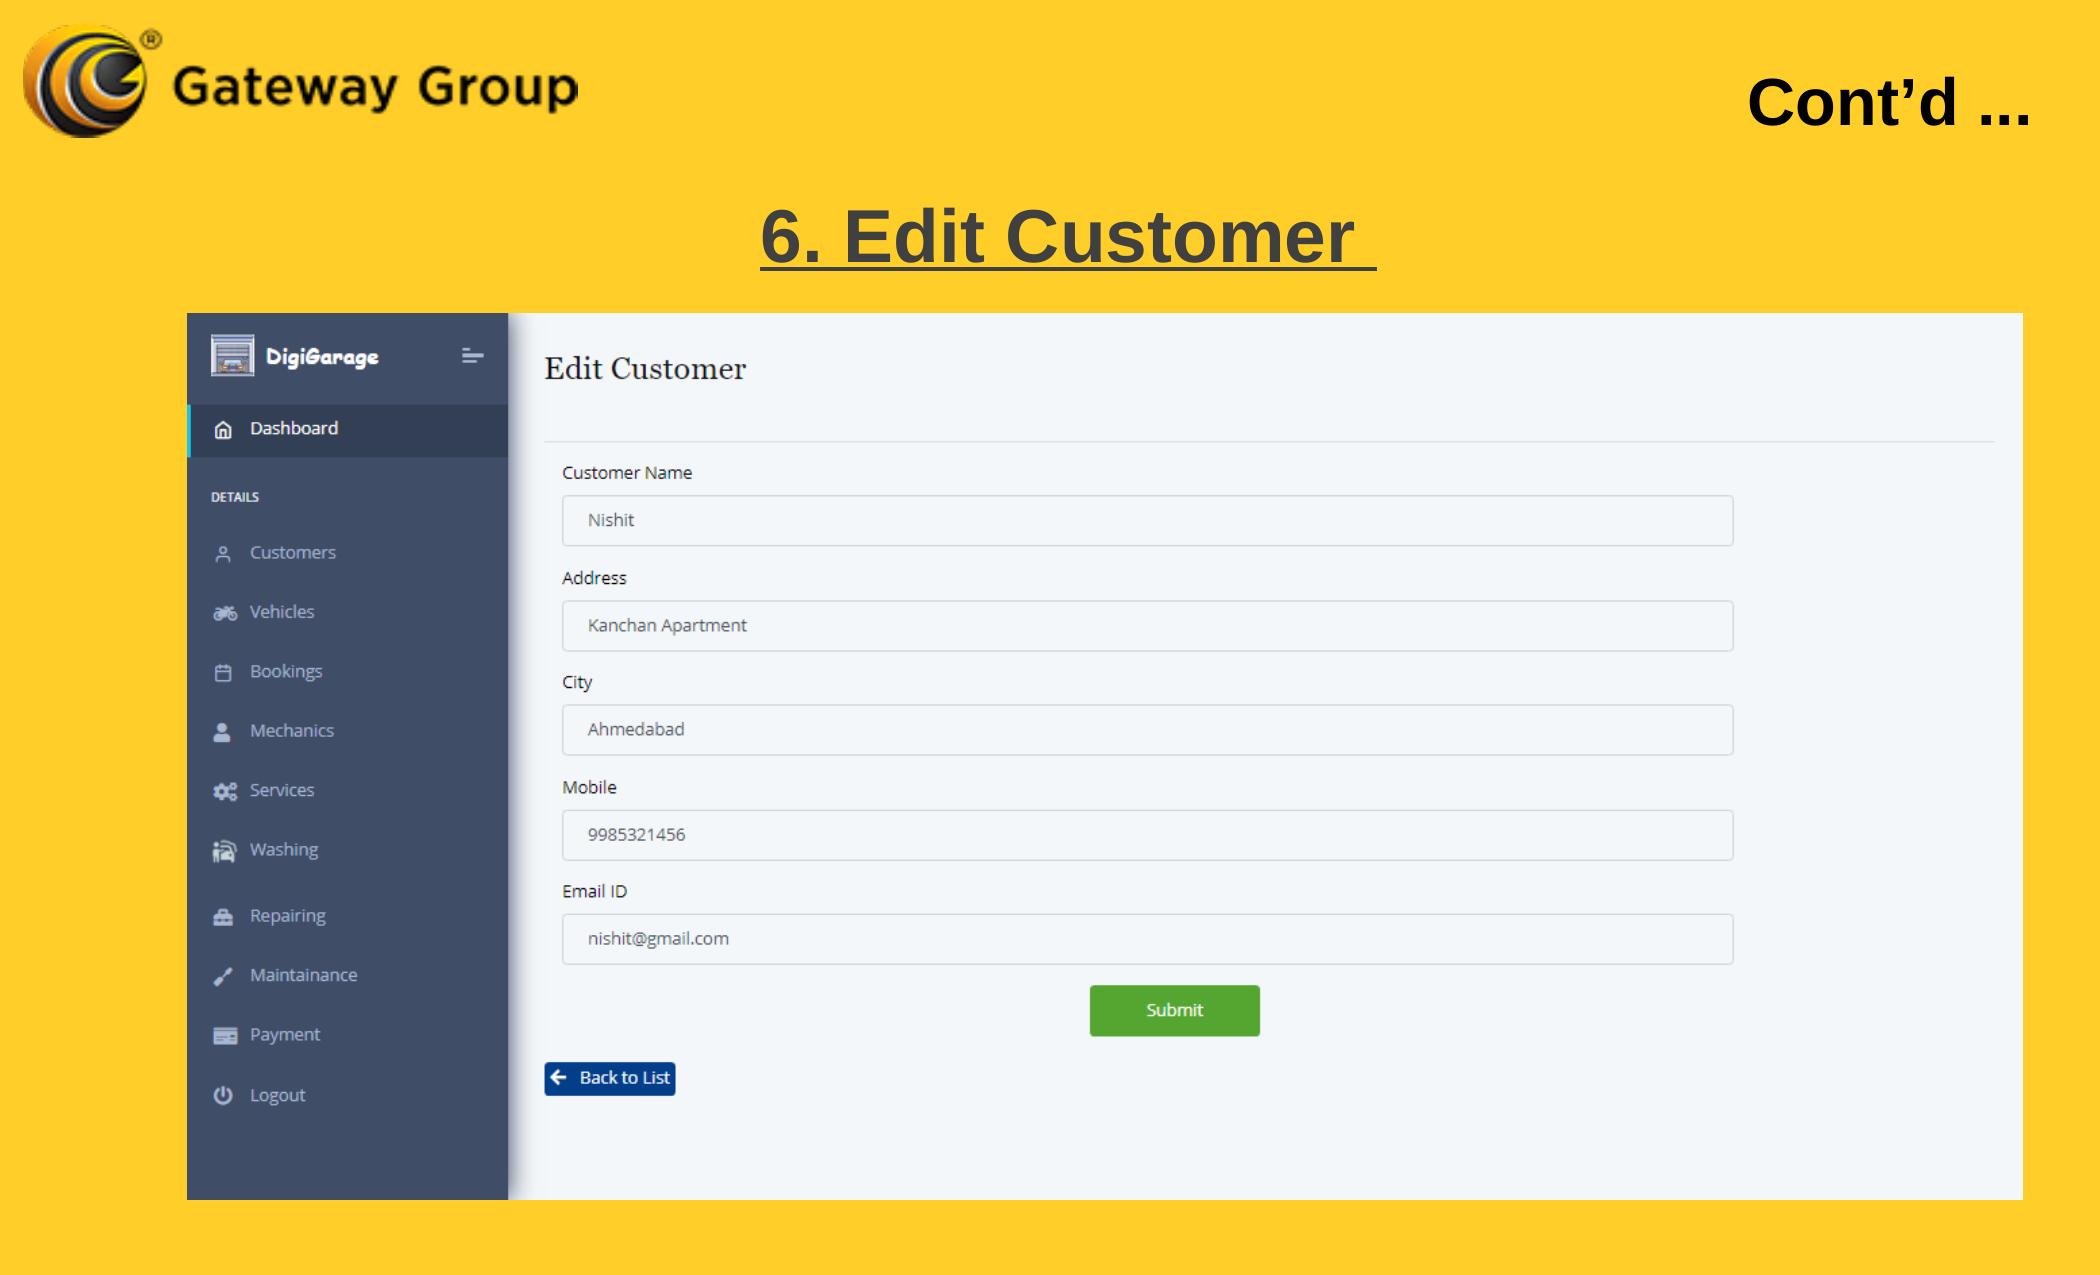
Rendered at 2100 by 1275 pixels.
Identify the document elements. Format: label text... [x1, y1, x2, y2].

text_box Cont’d ... [1732, 57, 2063, 147]
picture [187, 313, 2023, 1201]
text_box 6. Edit Customer [675, 187, 1463, 313]
picture [23, 24, 578, 138]
